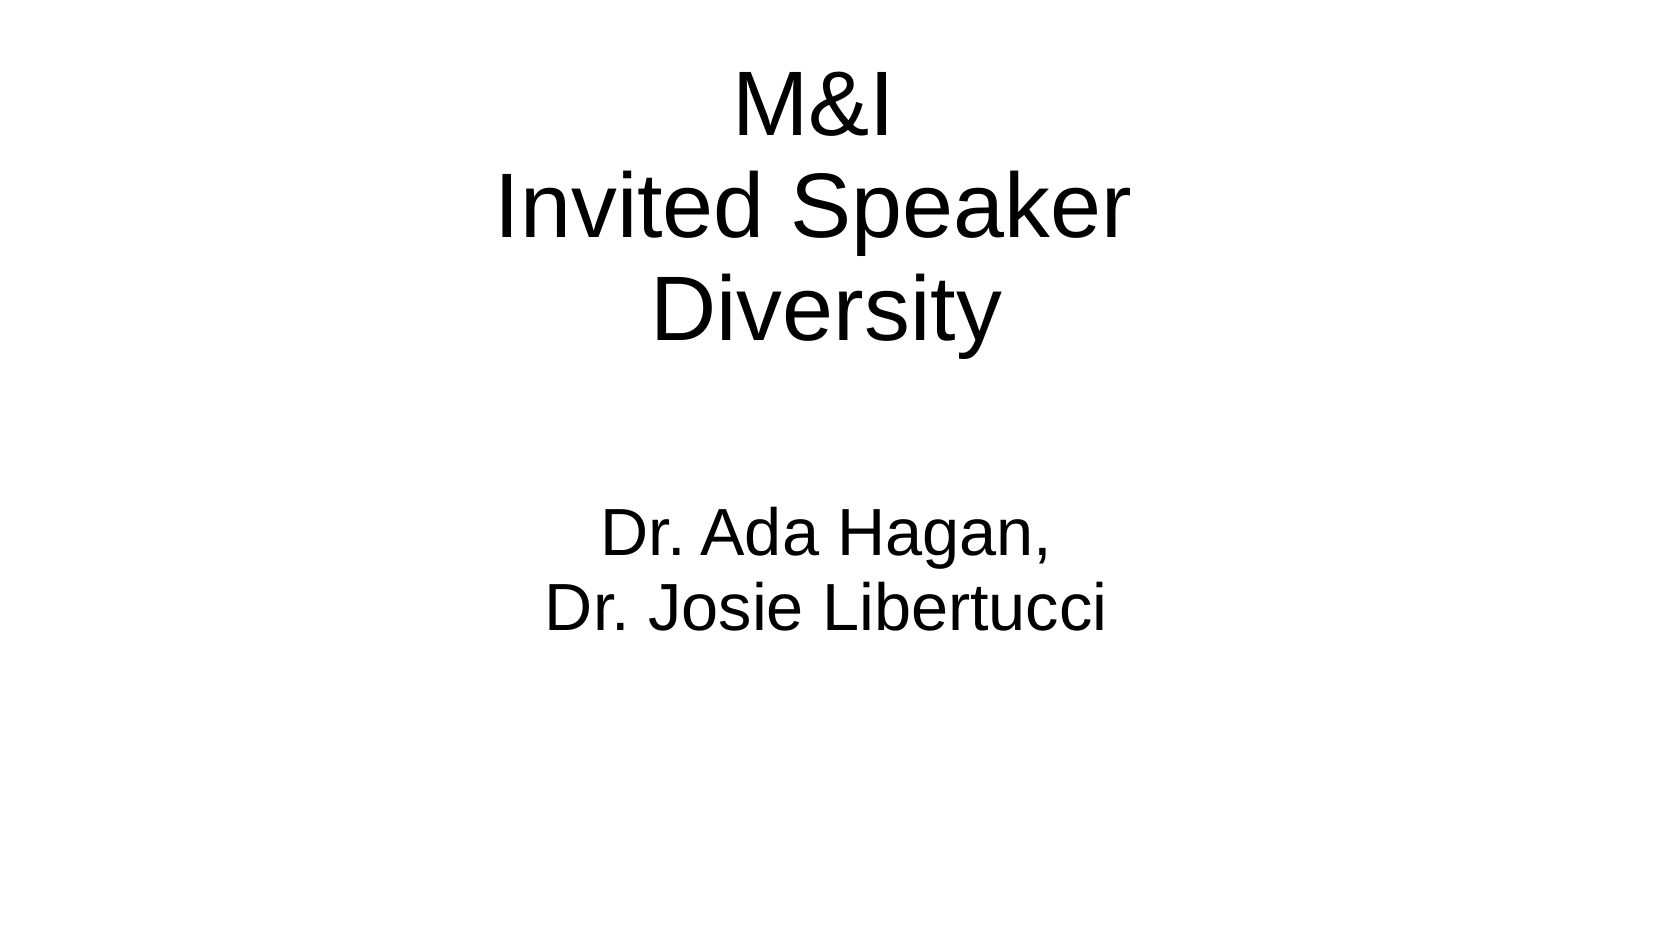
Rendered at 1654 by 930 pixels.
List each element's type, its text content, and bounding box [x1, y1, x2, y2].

subtitle Dr. Ada Hagan, Dr. Josie Libertucci [82, 299, 1571, 840]
title M&I Invited Speaker Diversity [82, 52, 1571, 299]
